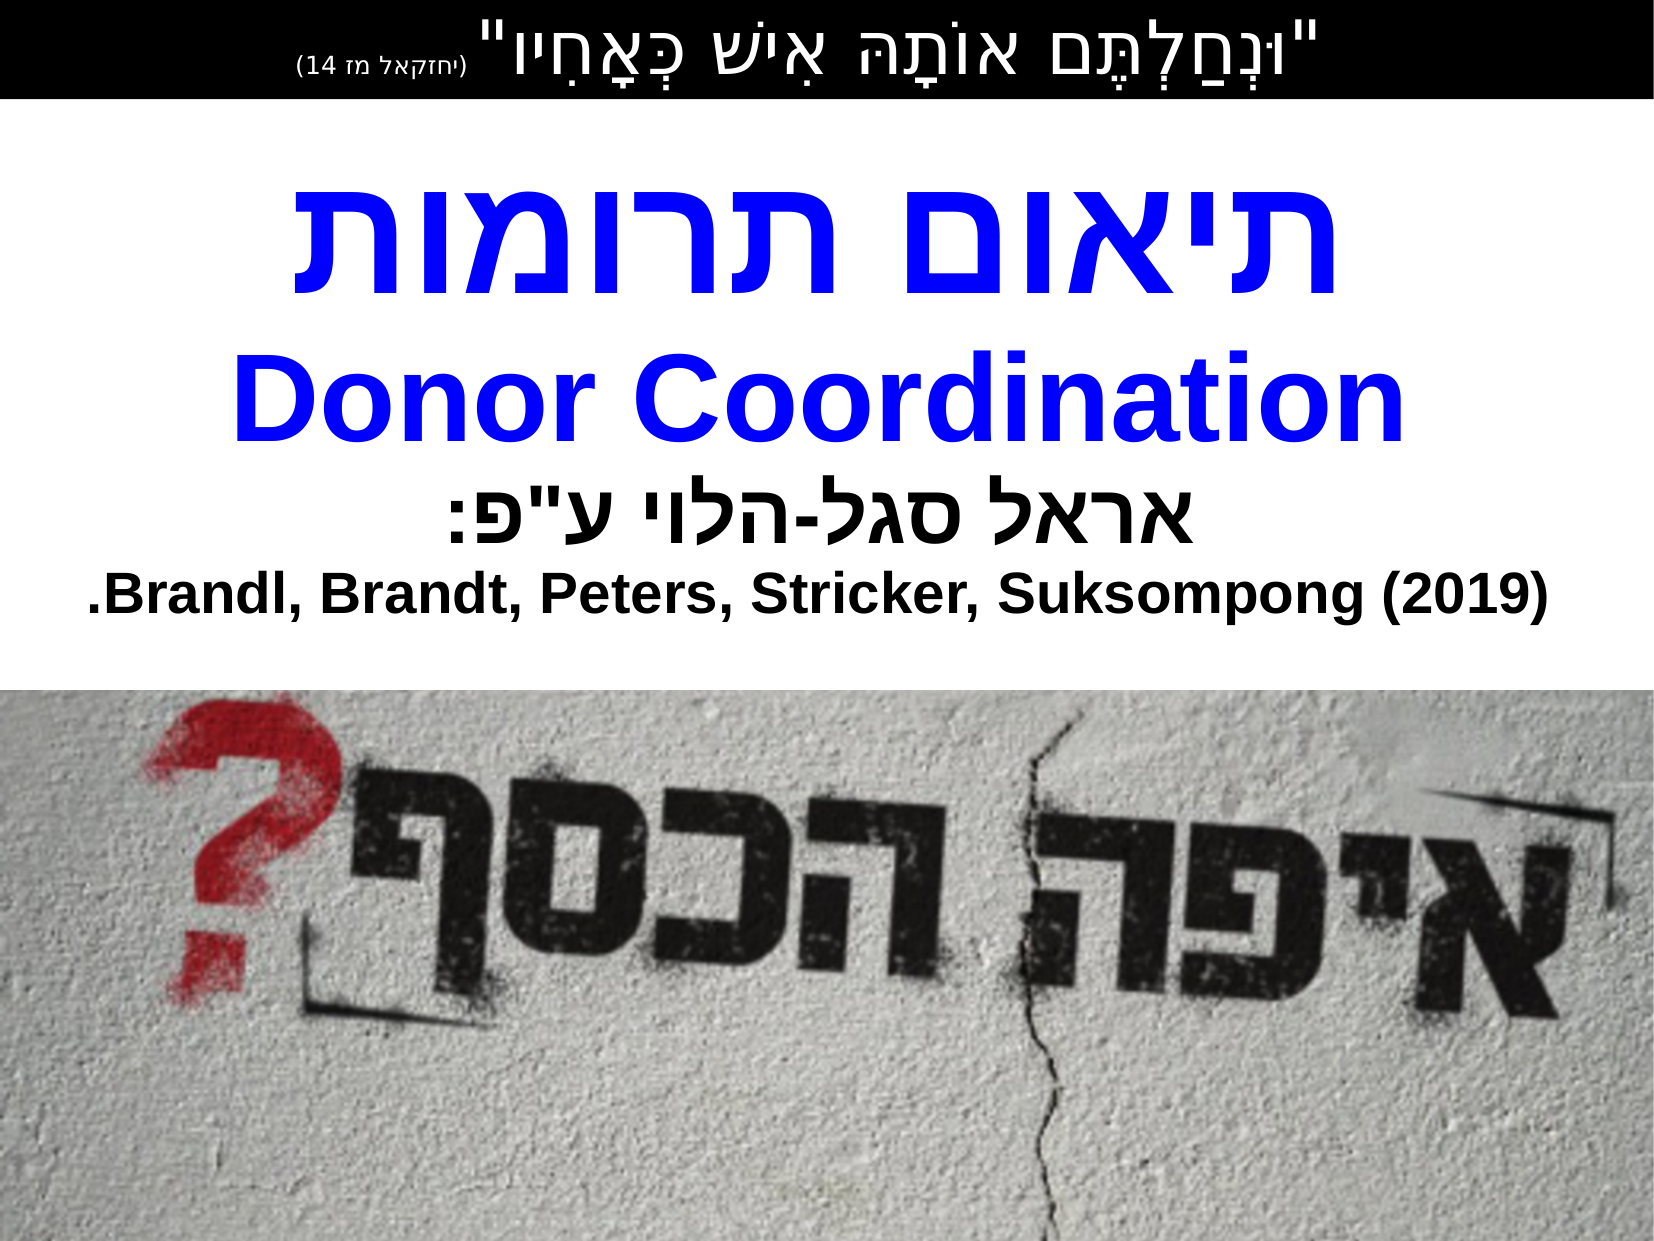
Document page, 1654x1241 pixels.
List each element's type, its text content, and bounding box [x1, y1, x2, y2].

picture [0, 690, 1654, 1241]
text_box "וּנְחַלְתֶּם אוֹתָהּ אִישׁ כְּאָחִיו" (יחזקאל מז 14) [0, 0, 1654, 100]
title תיאום תרומות Donor Coordination אראל סגל-הלוי ע"פ: Brandl, Brandt, Peters, Stricker, Suksompong (2019). [0, 105, 1654, 664]
